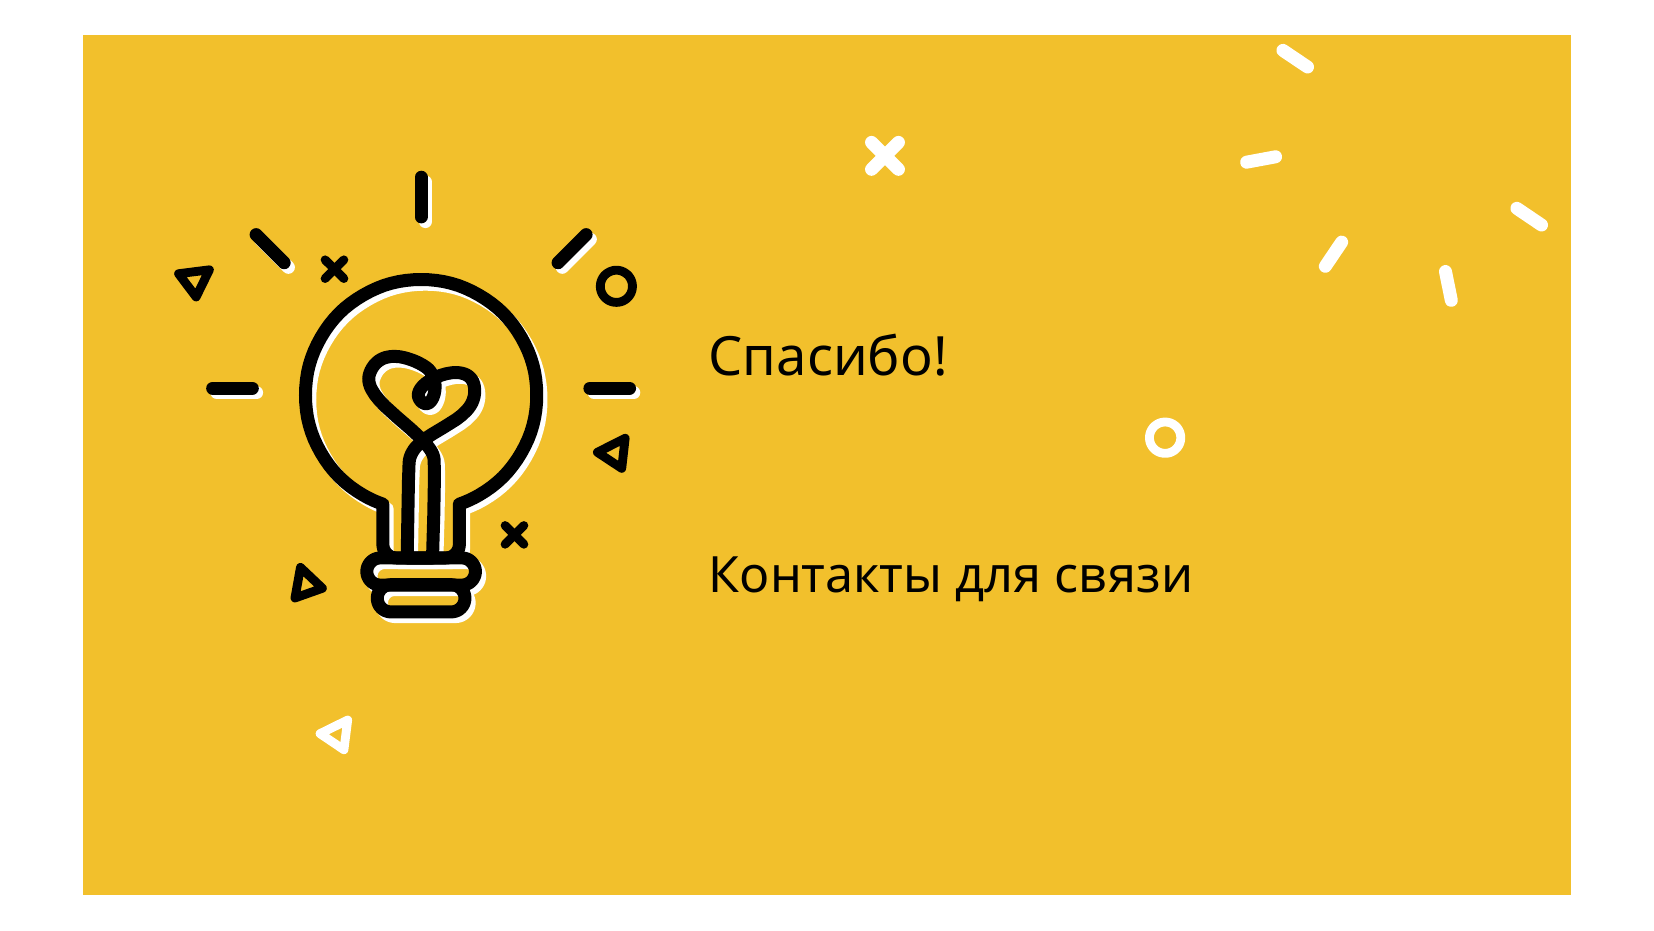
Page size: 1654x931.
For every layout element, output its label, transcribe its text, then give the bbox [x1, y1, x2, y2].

title Спасибо! [708, 295, 1536, 414]
subtitle Контакты для связи [708, 472, 1536, 768]
